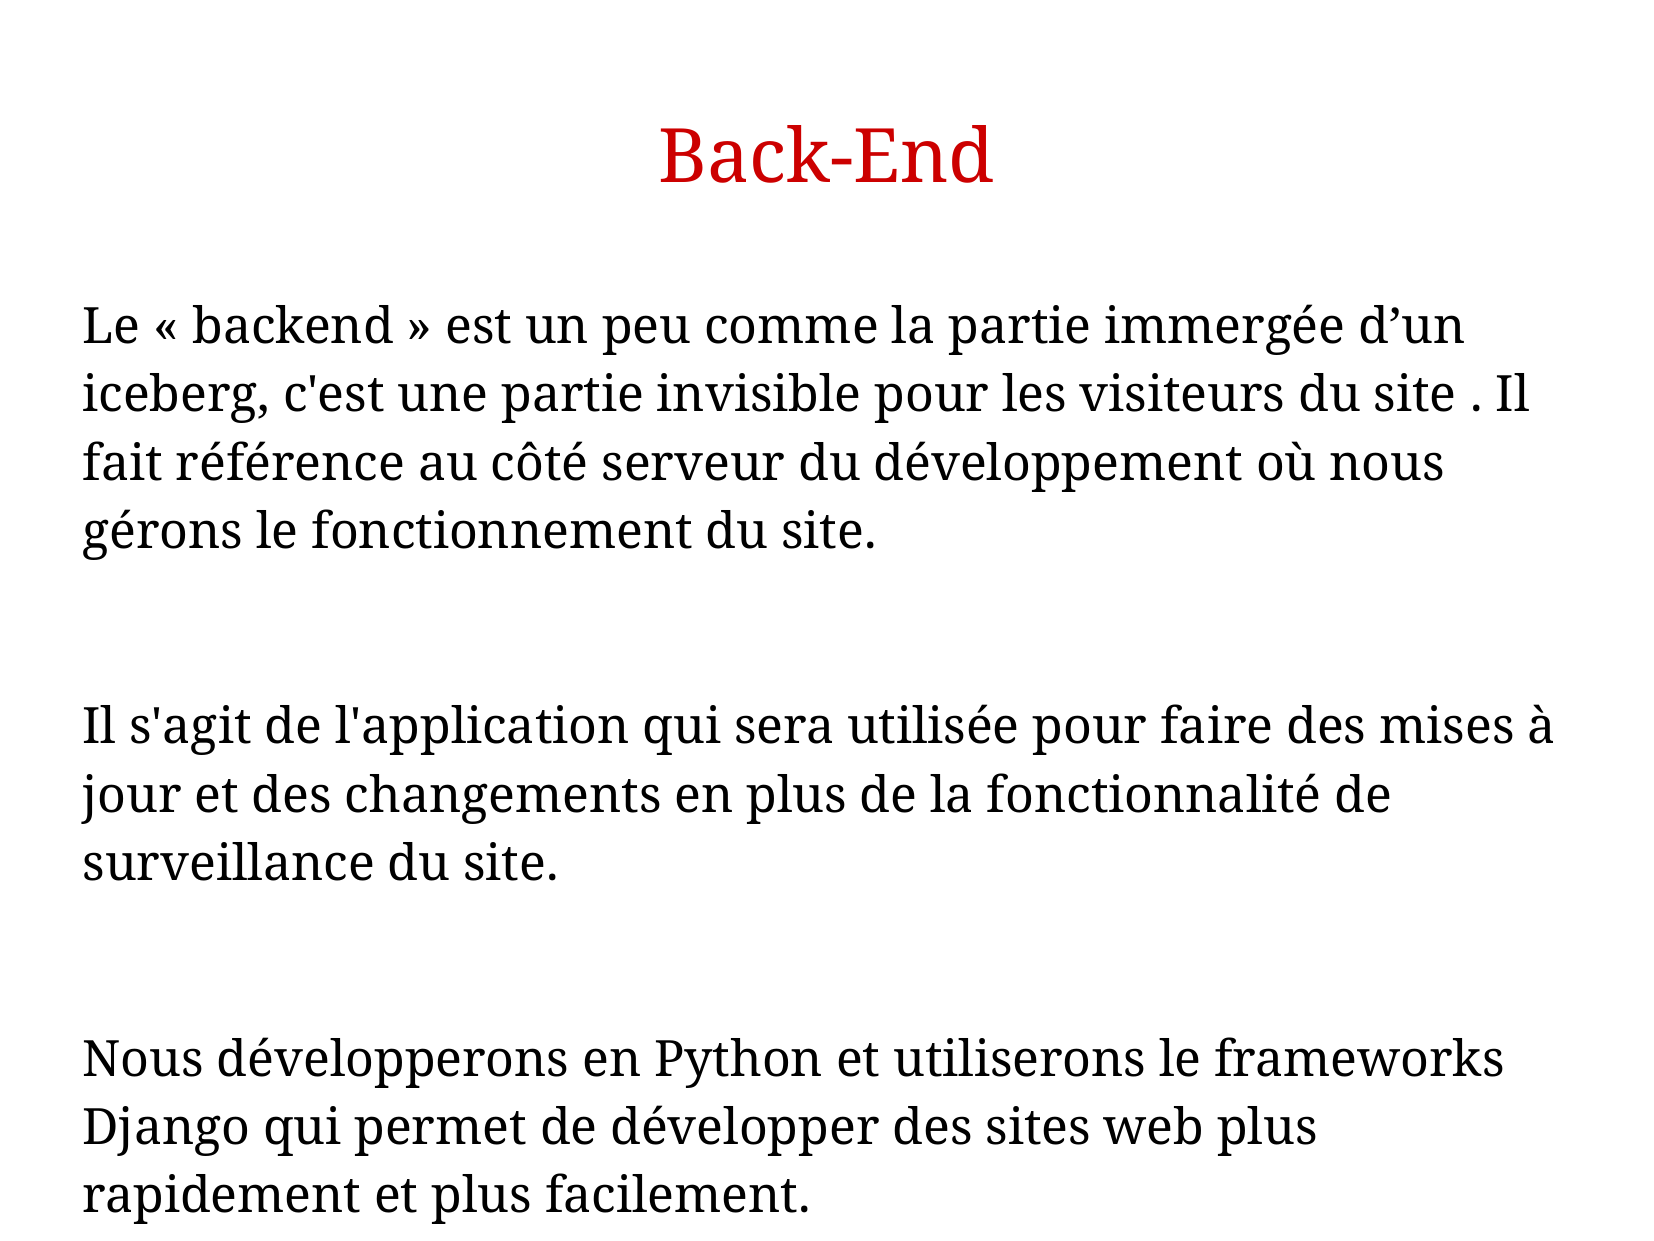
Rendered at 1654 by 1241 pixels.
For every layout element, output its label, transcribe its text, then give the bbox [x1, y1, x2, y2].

title Back-End [82, 49, 1571, 257]
list Le « backend » est un peu comme la partie immergée d’un iceberg, c'est une partie invisible pour les visiteurs du site . Il fait référence au côté serveur du développement où nous gérons le fonctionnement du site. Il s'agit de l'application qui sera utilisée pour faire des mises à jour et des changements en plus de la fonctionnalité de surveillance du site. Nous développerons en Python et utiliserons le frameworks Django qui permet de développer des sites web plus rapidement et plus facilement. [82, 290, 1571, 1109]
